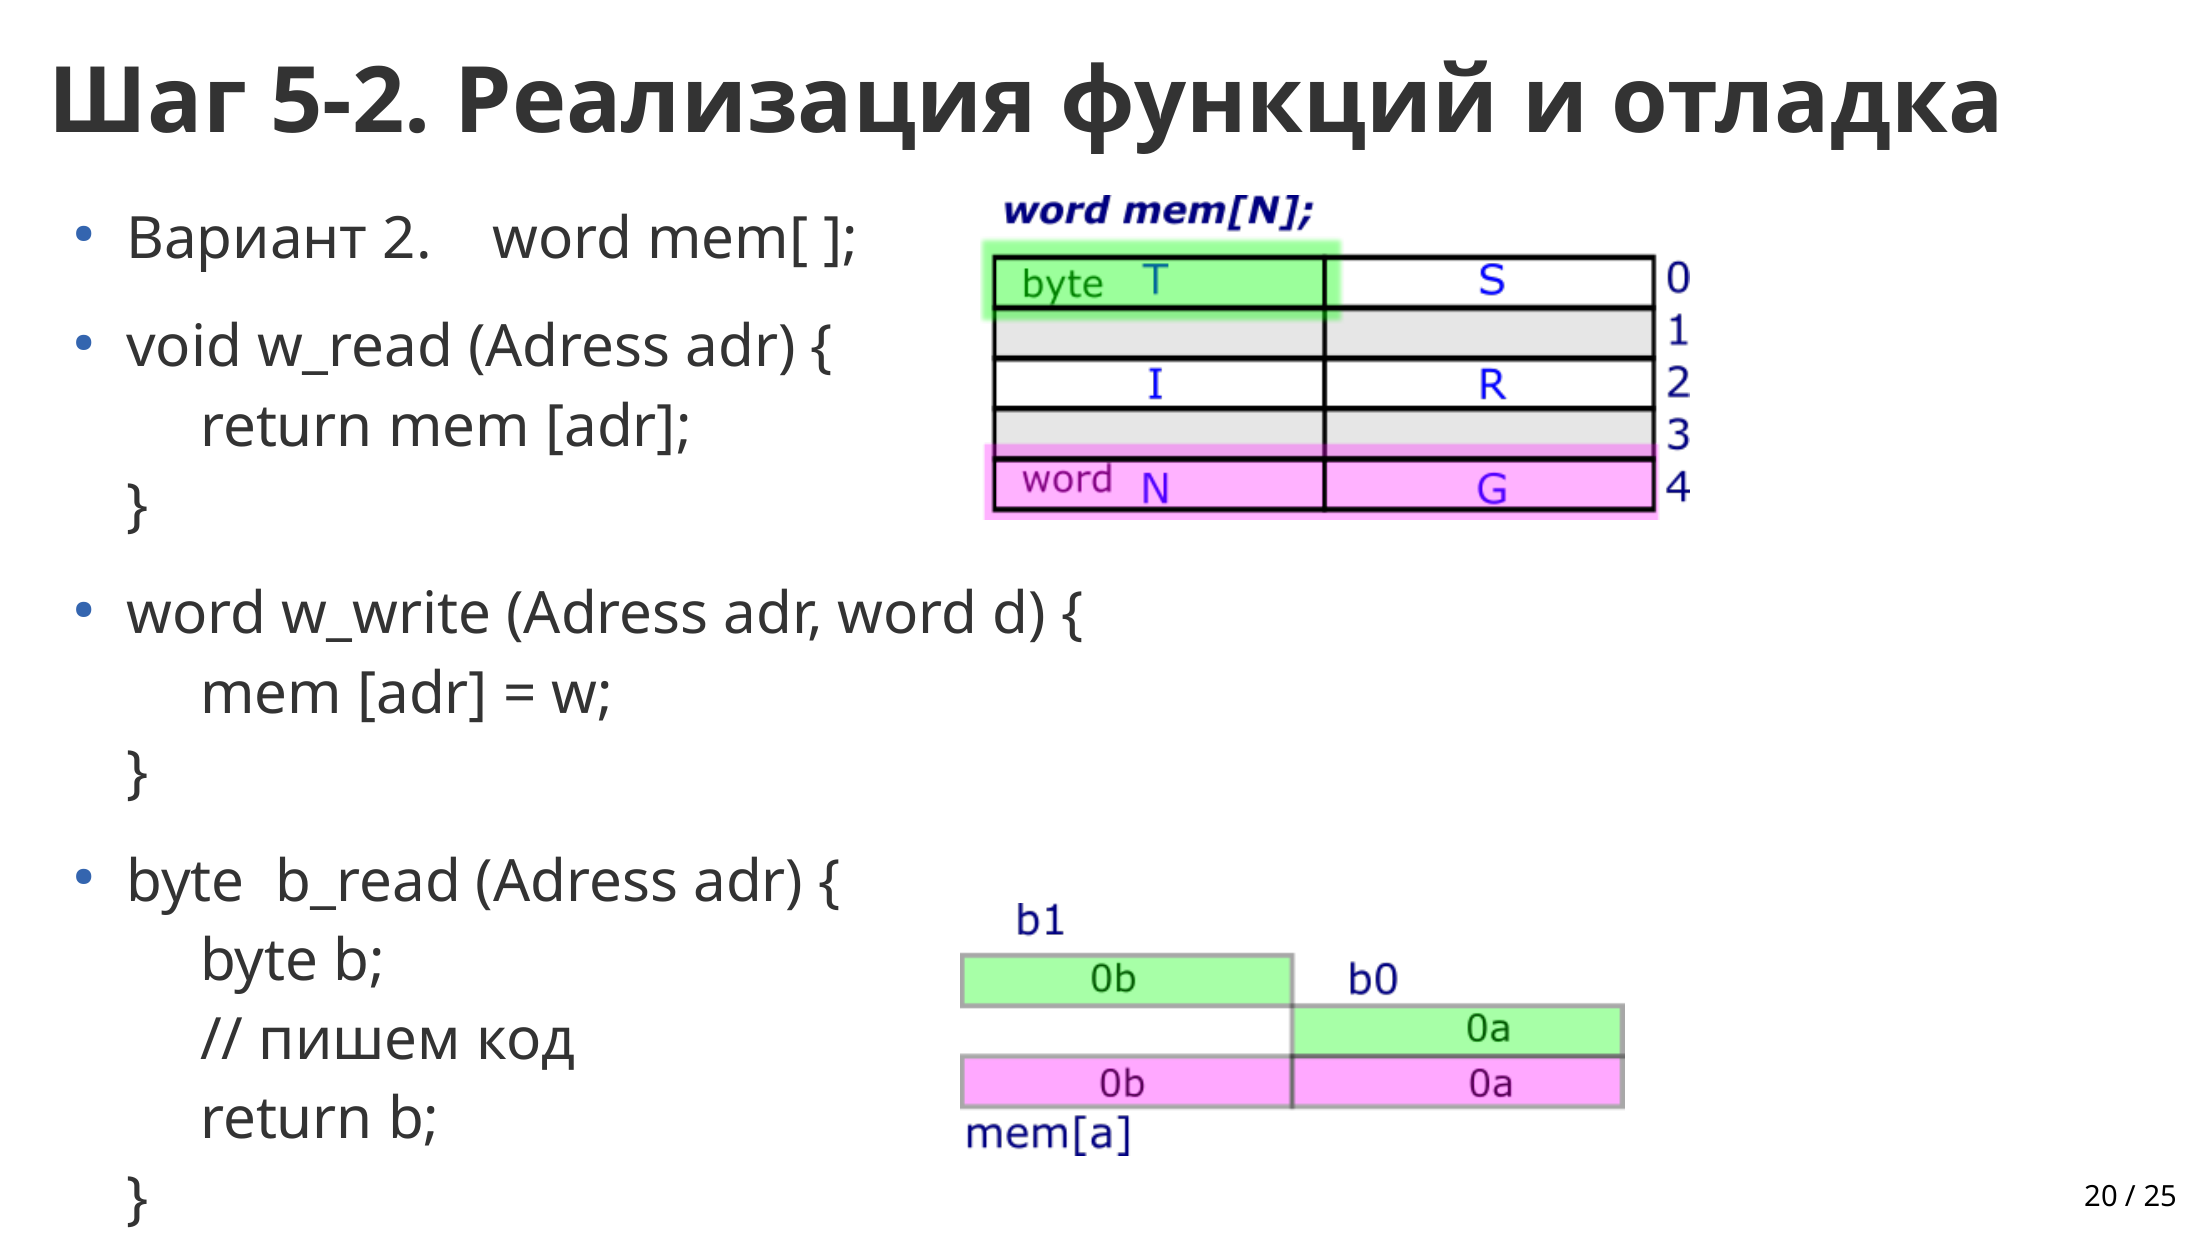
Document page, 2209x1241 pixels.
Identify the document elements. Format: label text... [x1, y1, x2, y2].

picture [960, 903, 1625, 1156]
title Шаг 5-2. Реализация функций и отладка [48, 34, 2174, 160]
list Вариант 2. word mem[ ]; void w_read (Adress adr) { return mem [adr]; } word w_write (Adress adr, word d) { mem [adr] = w; } byte b_read (Adress adr) { byte b; // пишем код return b; } [55, 195, 1690, 1177]
picture [980, 195, 1690, 520]
